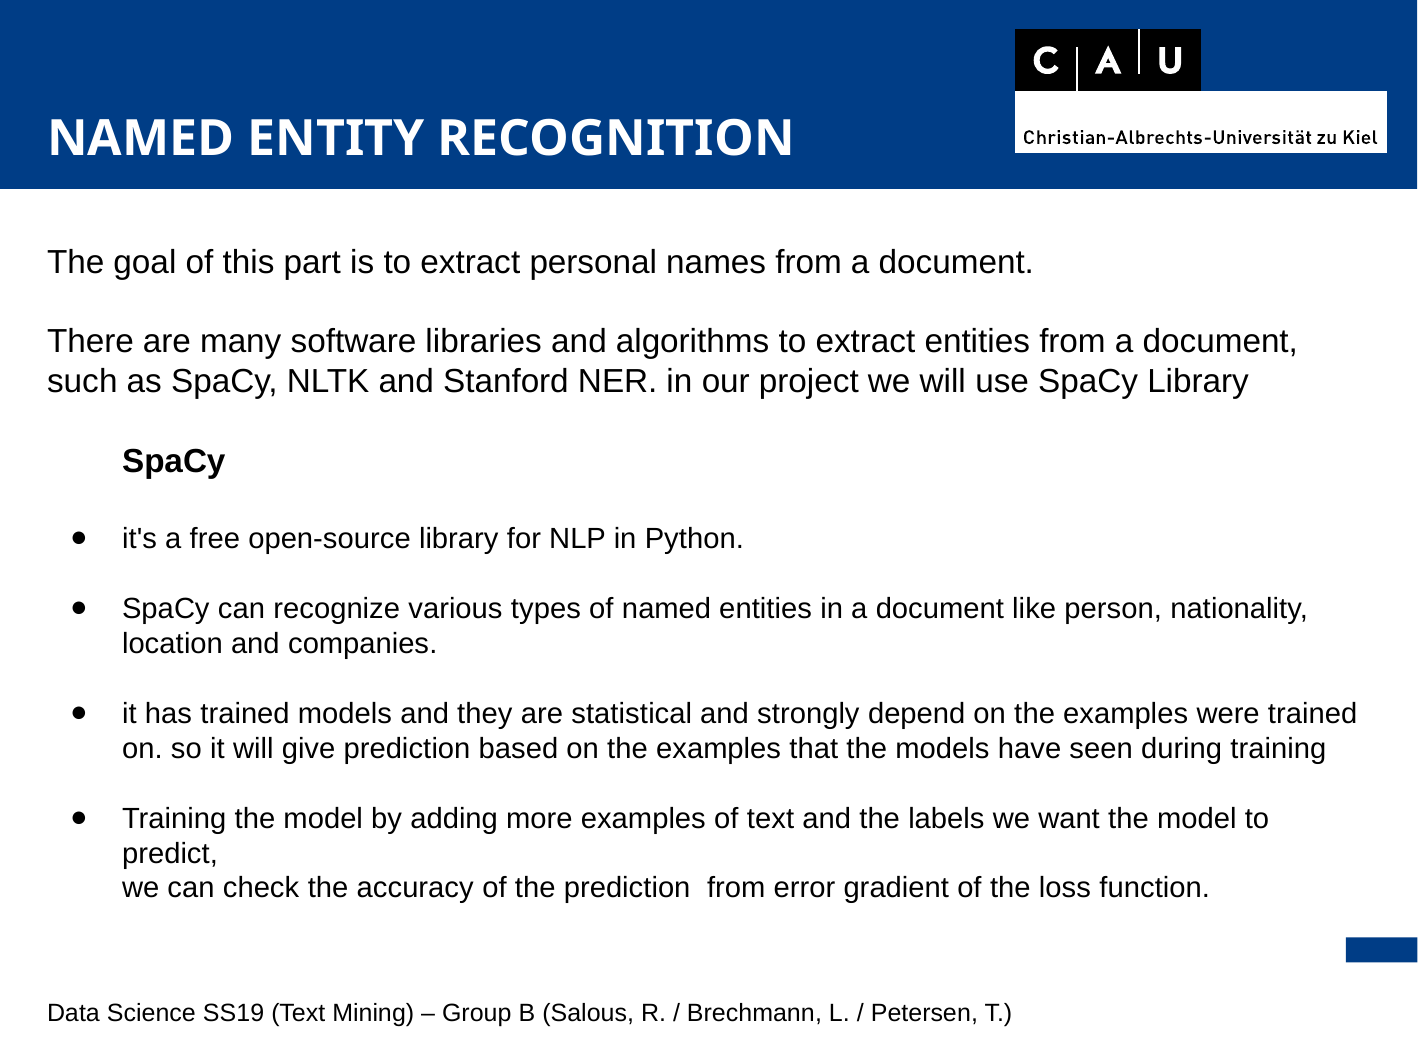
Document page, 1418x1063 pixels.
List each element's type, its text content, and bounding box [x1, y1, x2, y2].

text_box NAMED ENTITY RECOGNITION [47, 23, 981, 166]
text_box The goal of this part is to extract personal names from a document. There are many software libraries and algorithms to extract entities from a document, such as SpaCy, NLTK and Stanford NER. in our project we will use SpaCy Library SpaCy it's a free open-source library for NLP in Python. SpaCy can recognize various types of named entities in a document like person, nationality, location and companies. it has trained models and they are statistical and strongly depend on the examples were trained on. so it will give prediction based on the examples that the models have seen during training Training the model by adding more examples of text and the labels we want the model to predict, we can check the accuracy of the prediction from error gradient of the loss function. [47, 239, 1370, 979]
text_box Data Science SS19 (Text Mining) – Group B (Salous, R. / Brechmann, L. / Petersen, T.) [47, 979, 1370, 1027]
